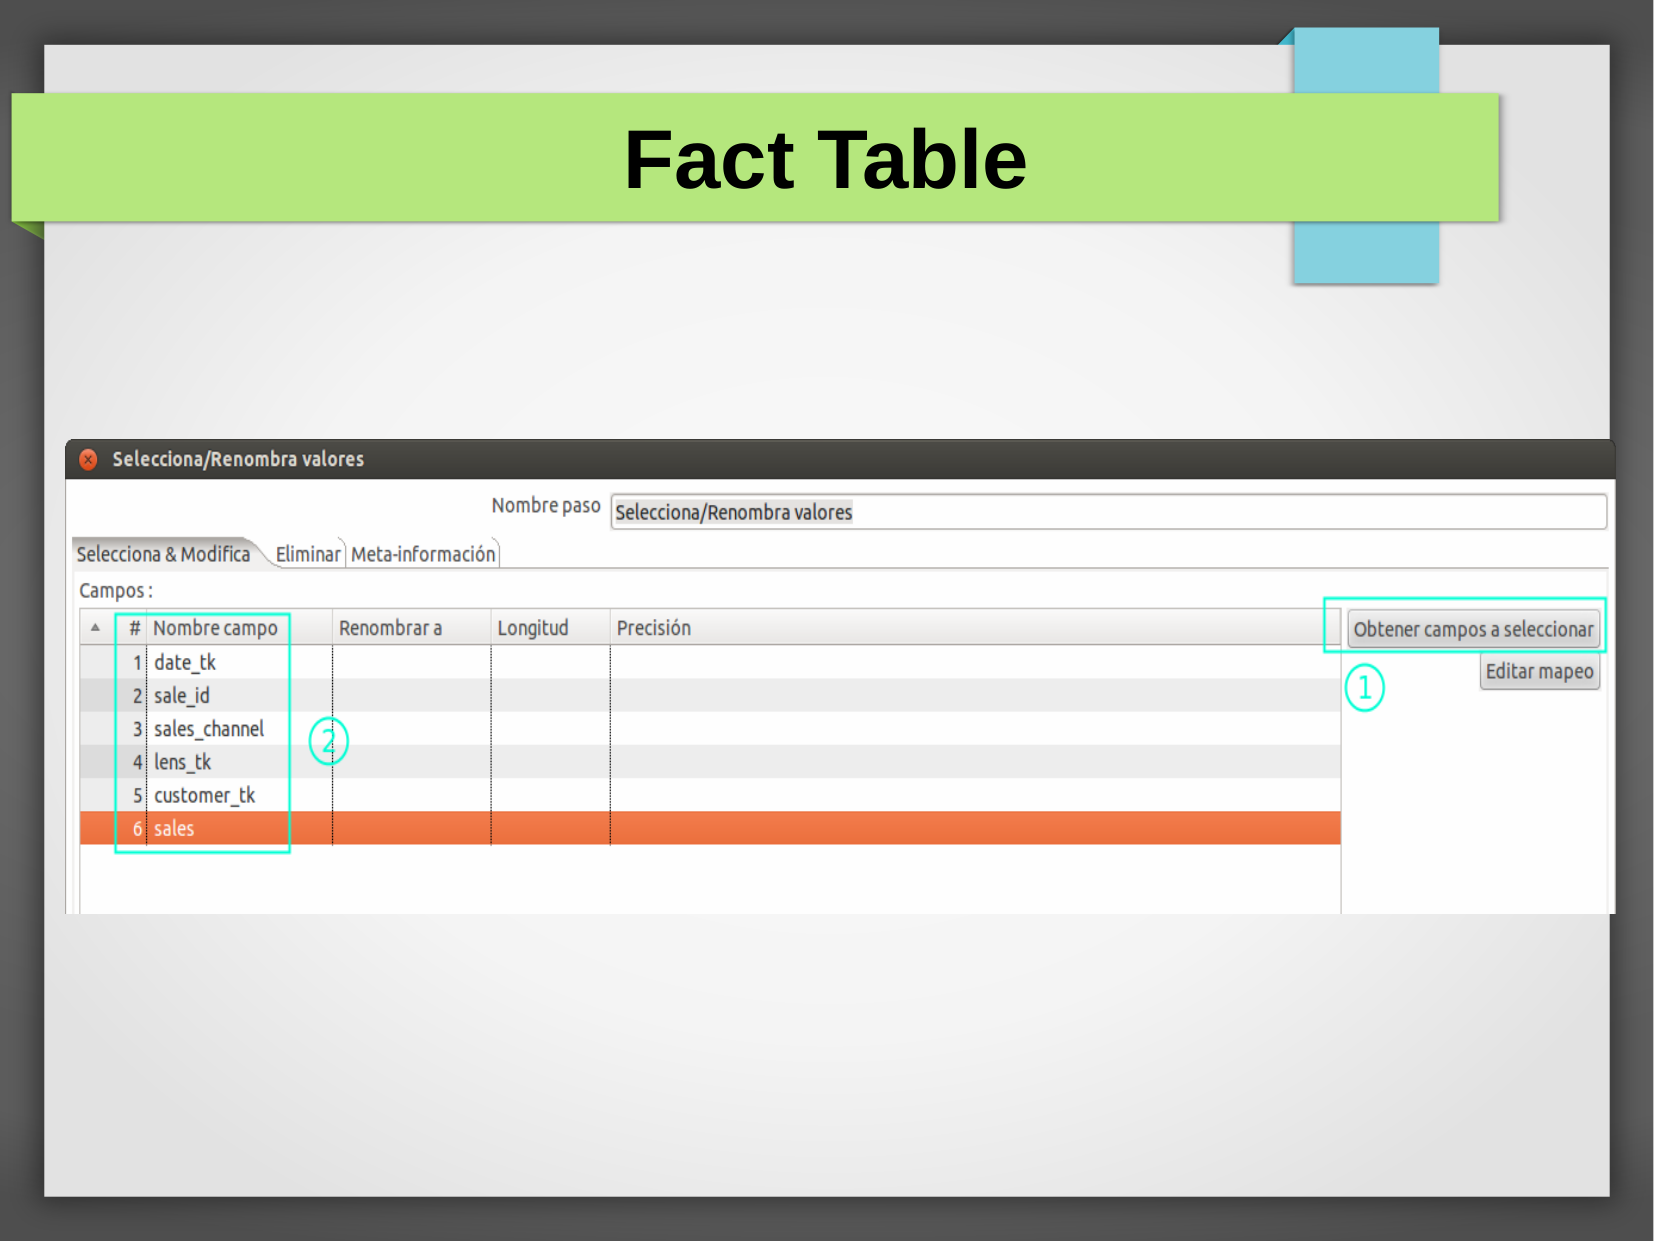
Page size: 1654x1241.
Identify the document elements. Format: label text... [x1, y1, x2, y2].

title Fact Table [70, 106, 1583, 213]
picture [0, 0, 1654, 1241]
